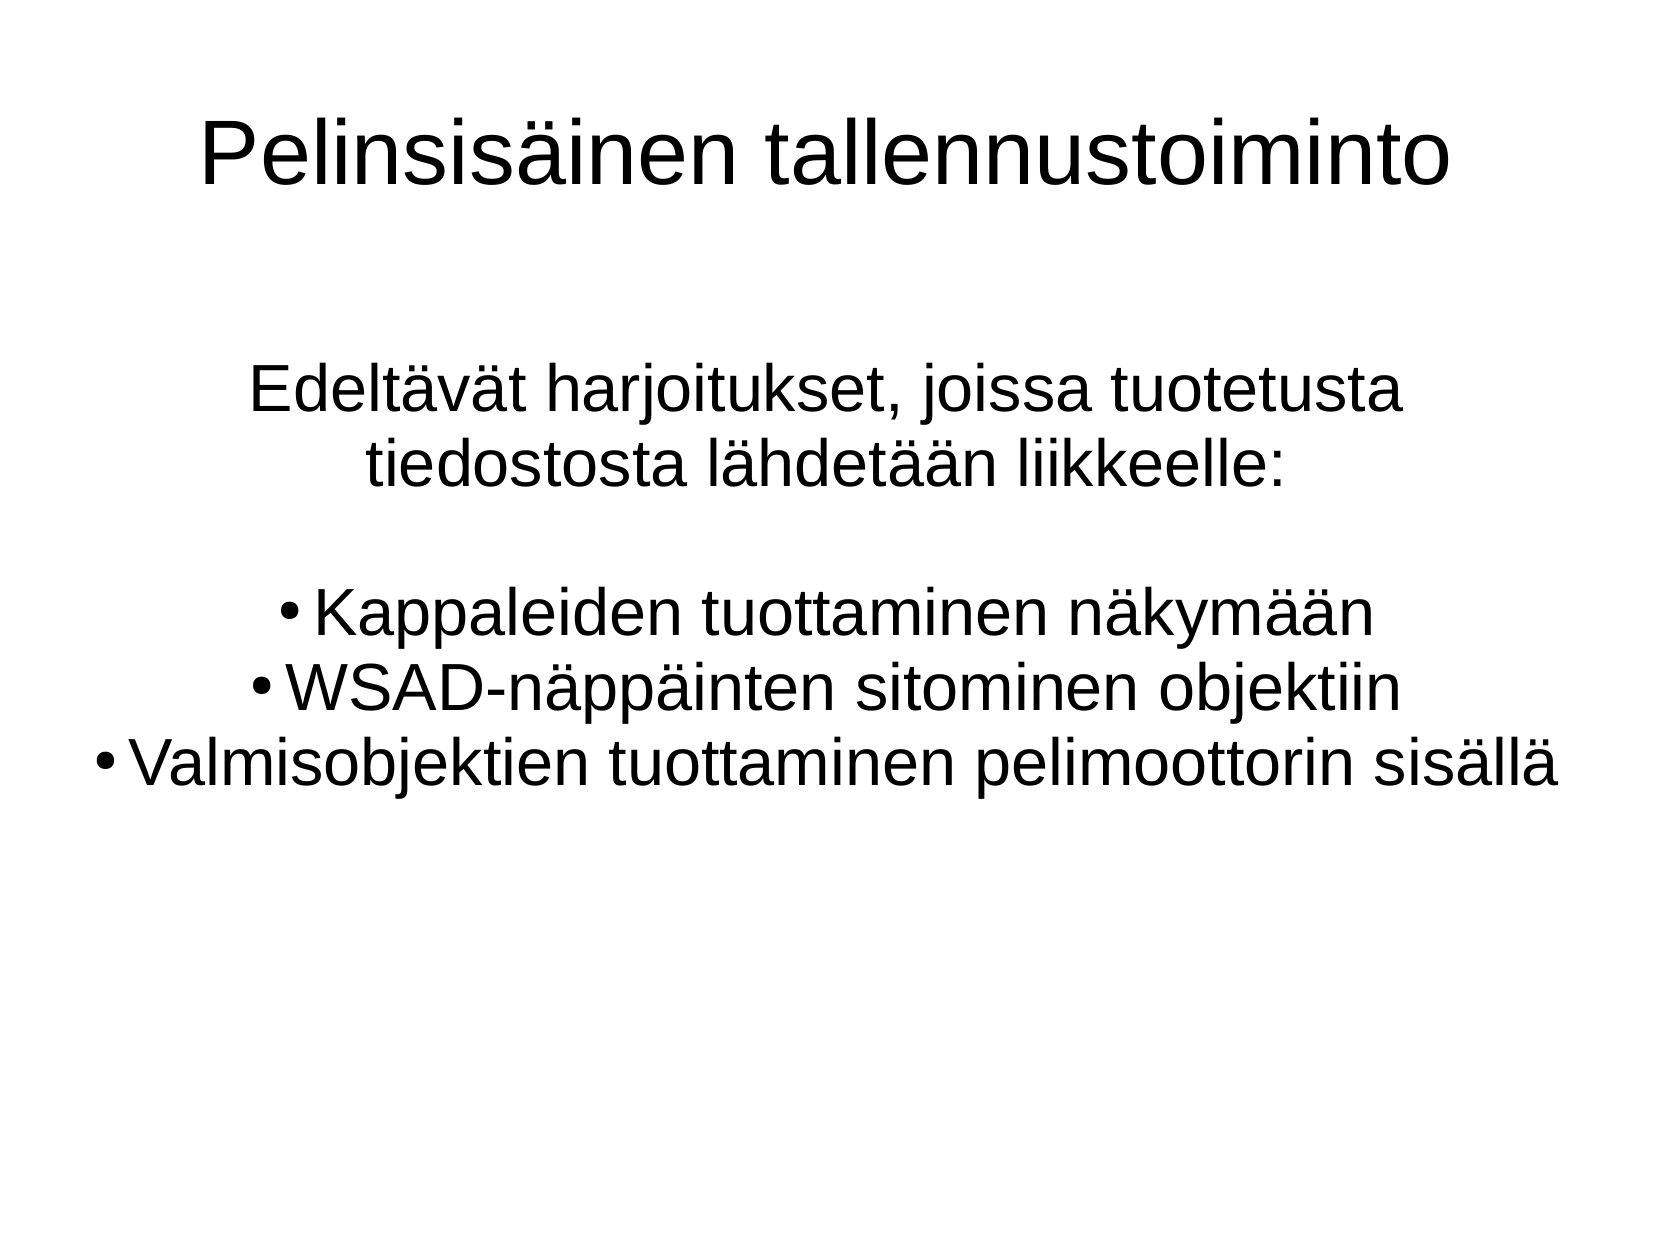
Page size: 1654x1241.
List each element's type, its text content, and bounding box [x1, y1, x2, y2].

subtitle Edeltävät harjoitukset, joissa tuotetusta tiedostosta lähdetään liikkeelle: Kappaleiden tuottaminen näkymään WSAD-näppäinten sitominen objektiin Valmisobjektien tuottaminen pelimoottorin sisällä [82, 290, 1571, 1010]
title Pelinsisäinen tallennustoiminto [82, 49, 1571, 257]
